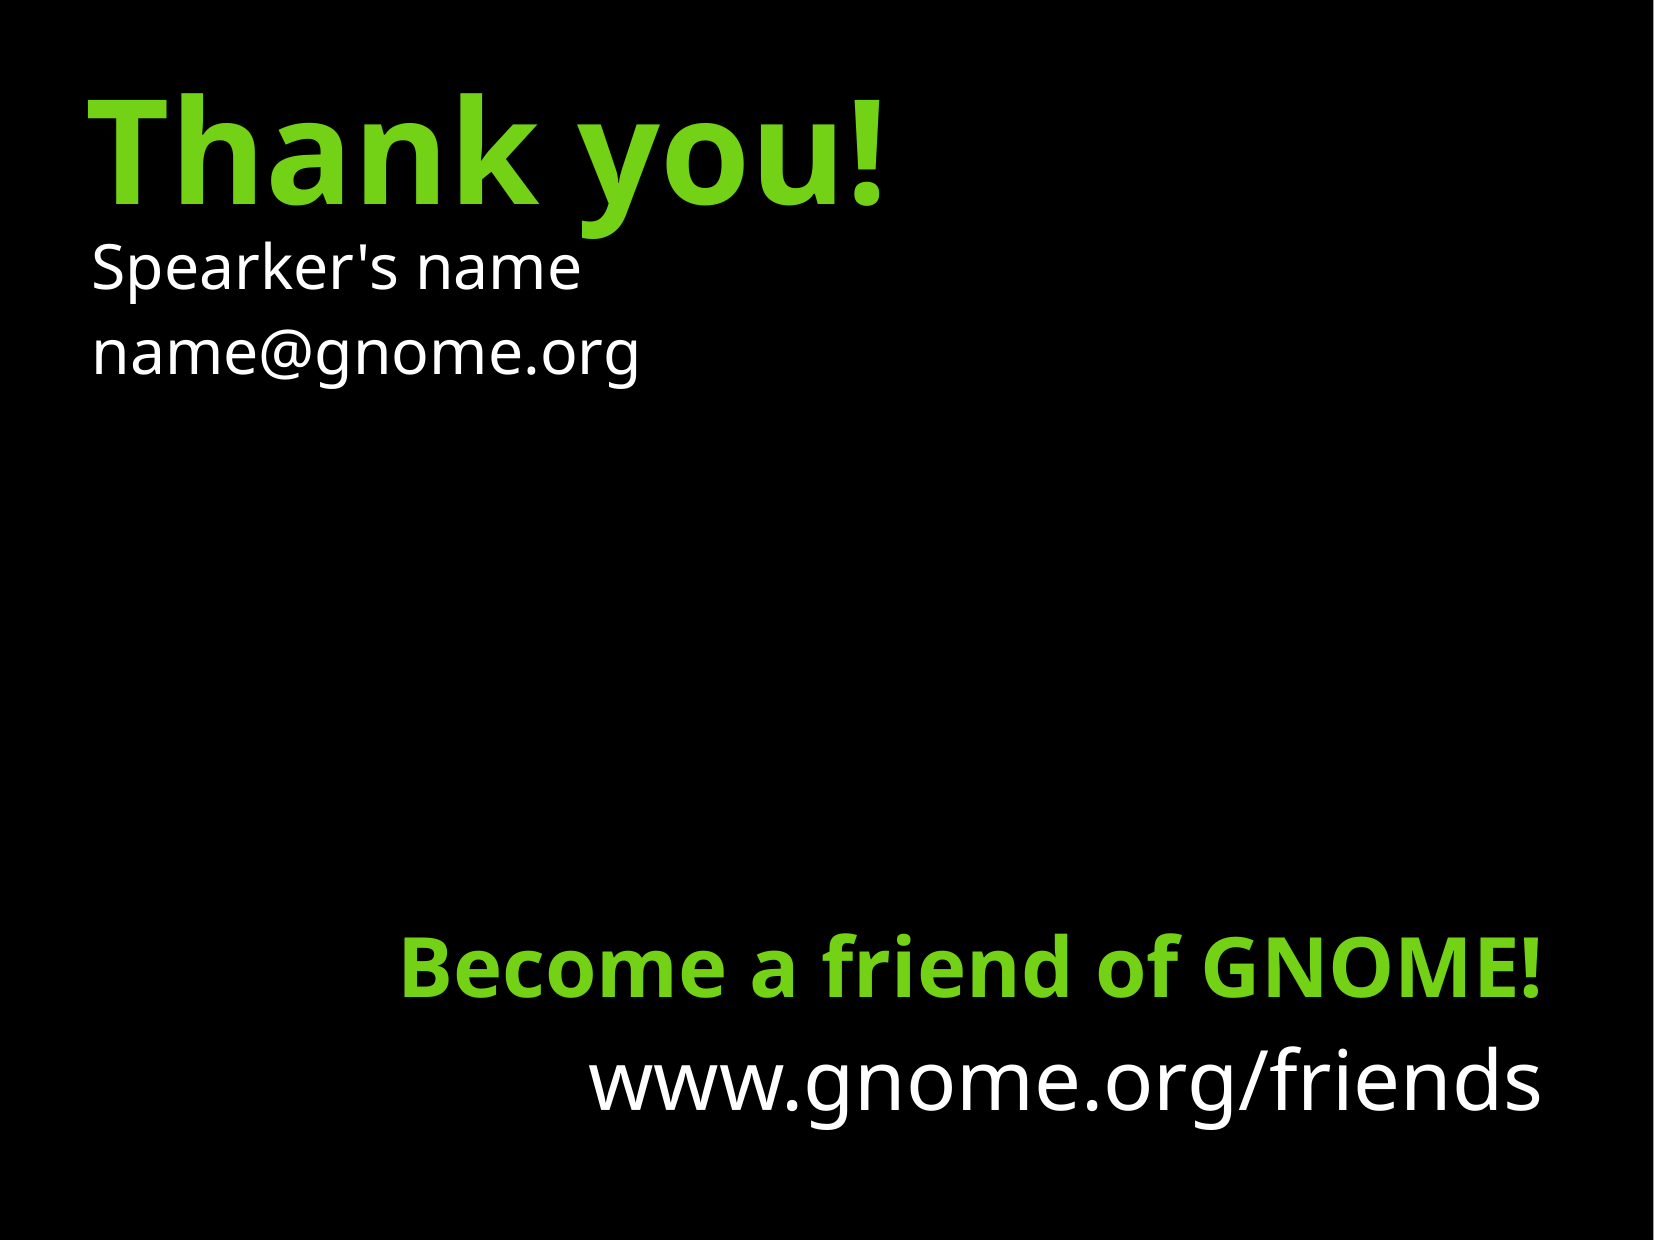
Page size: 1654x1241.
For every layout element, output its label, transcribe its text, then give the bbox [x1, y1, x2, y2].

text_box Thank you! [70, 53, 945, 243]
text_box Spearker's name name@gnome.org [76, 224, 1199, 390]
text_box Become a friend of GNOME! www.gnome.org/friends [291, 874, 1560, 1170]
